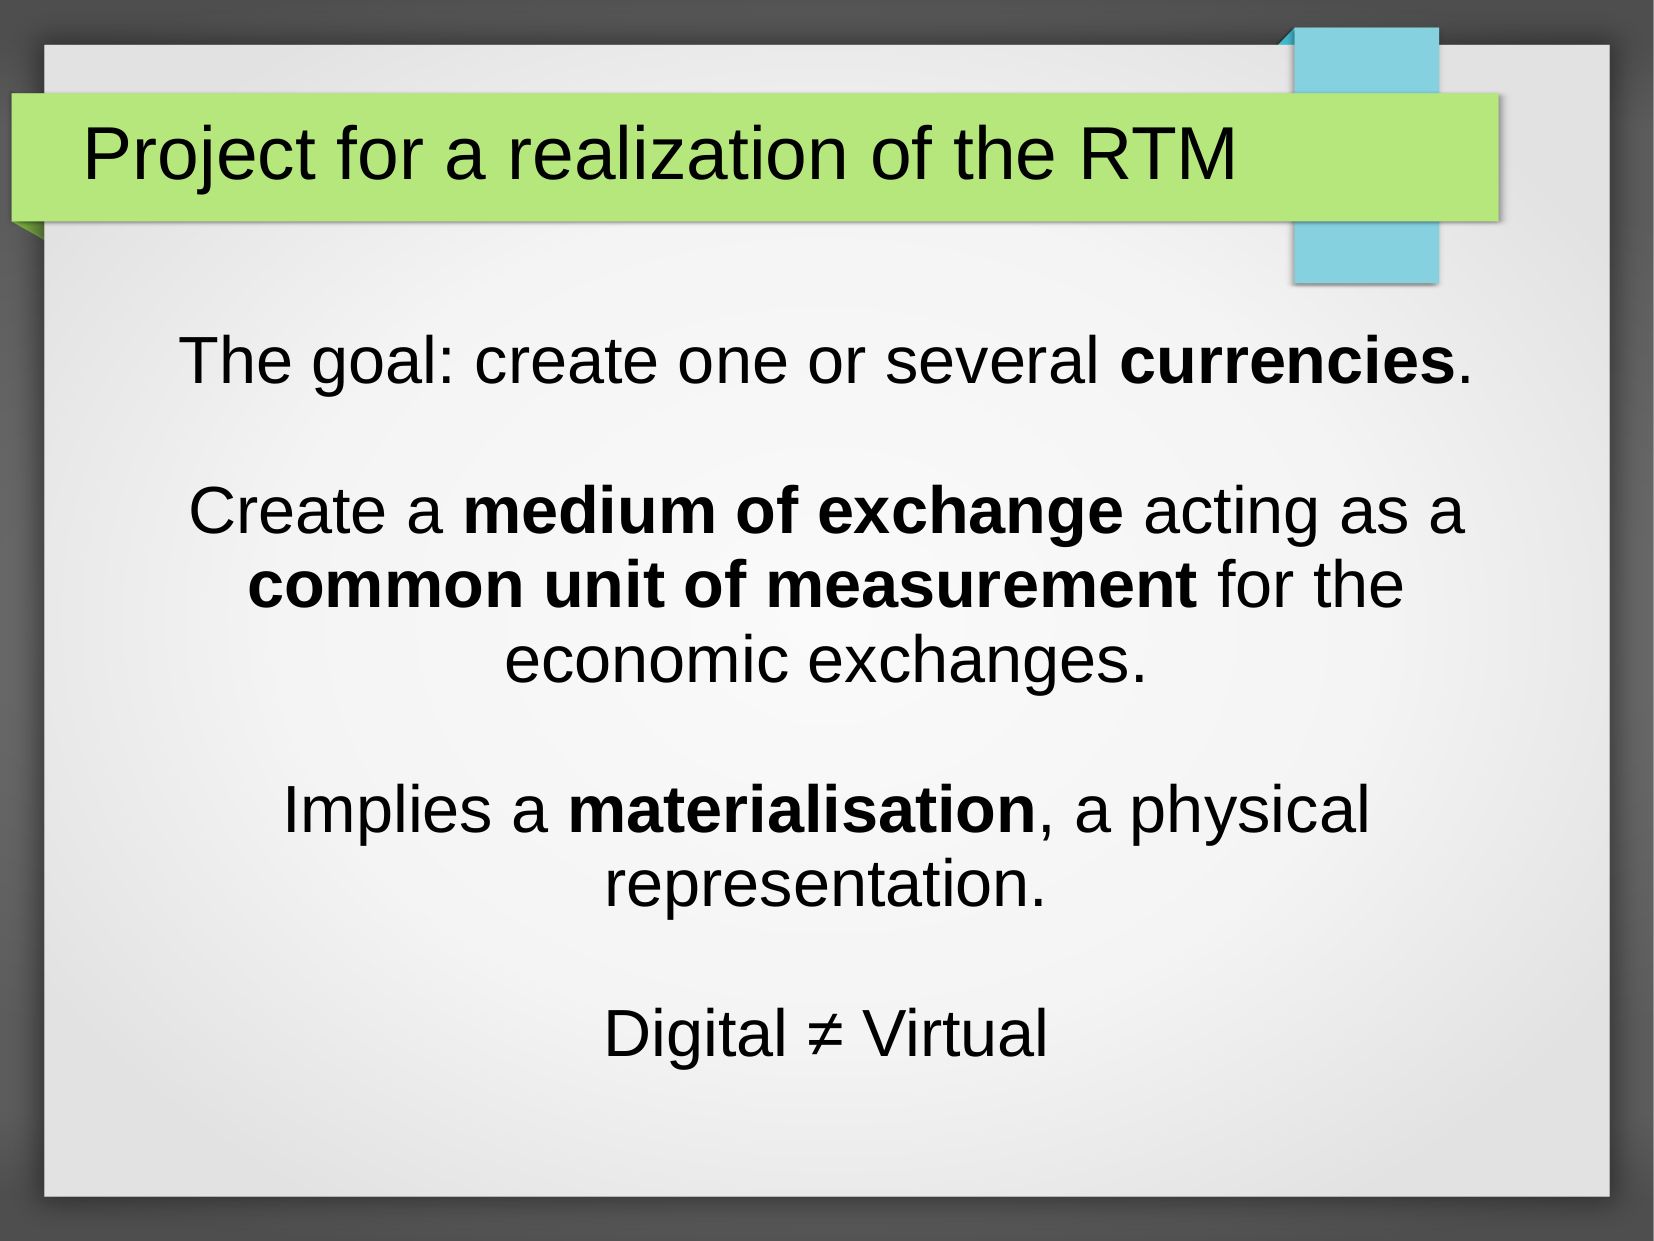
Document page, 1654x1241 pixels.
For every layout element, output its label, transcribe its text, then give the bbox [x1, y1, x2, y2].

text_box The goal: create one or several currencies. Create a medium of exchange acting as a common unit of measurement for the economic exchanges. Implies a materialisation, a physical representation. Digital ≠ Virtual [82, 295, 1571, 1099]
picture [0, 0, 1654, 1241]
title Project for a realization of the RTM [82, 94, 1489, 213]
